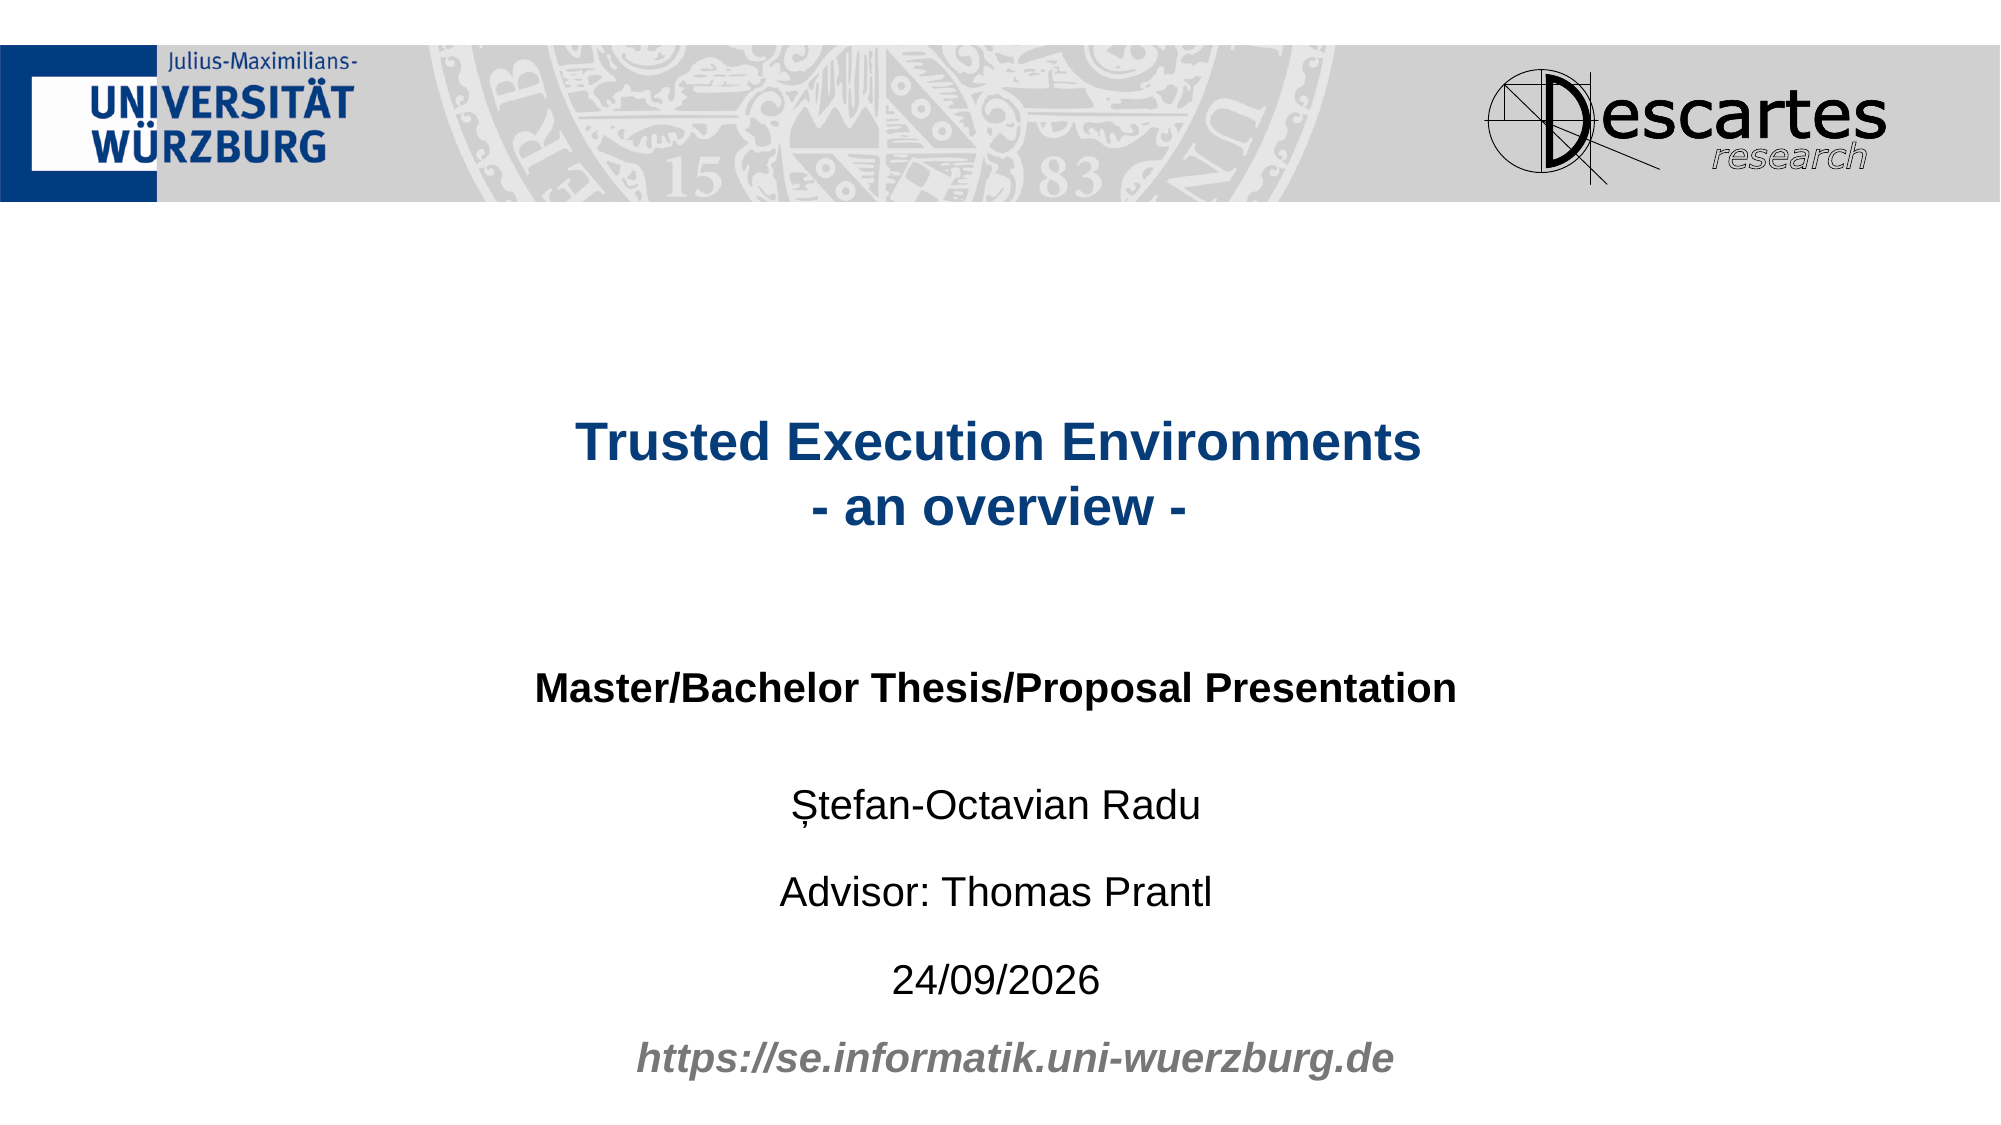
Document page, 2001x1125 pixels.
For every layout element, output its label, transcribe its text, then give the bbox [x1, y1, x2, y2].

subtitle Ștefan-Octavian Radu Advisor: Thomas Prantl 24/01/2024 [296, 769, 1697, 1012]
title Trusted Execution Environments - an overview - [80, 321, 1920, 622]
picture [0, 45, 2000, 202]
